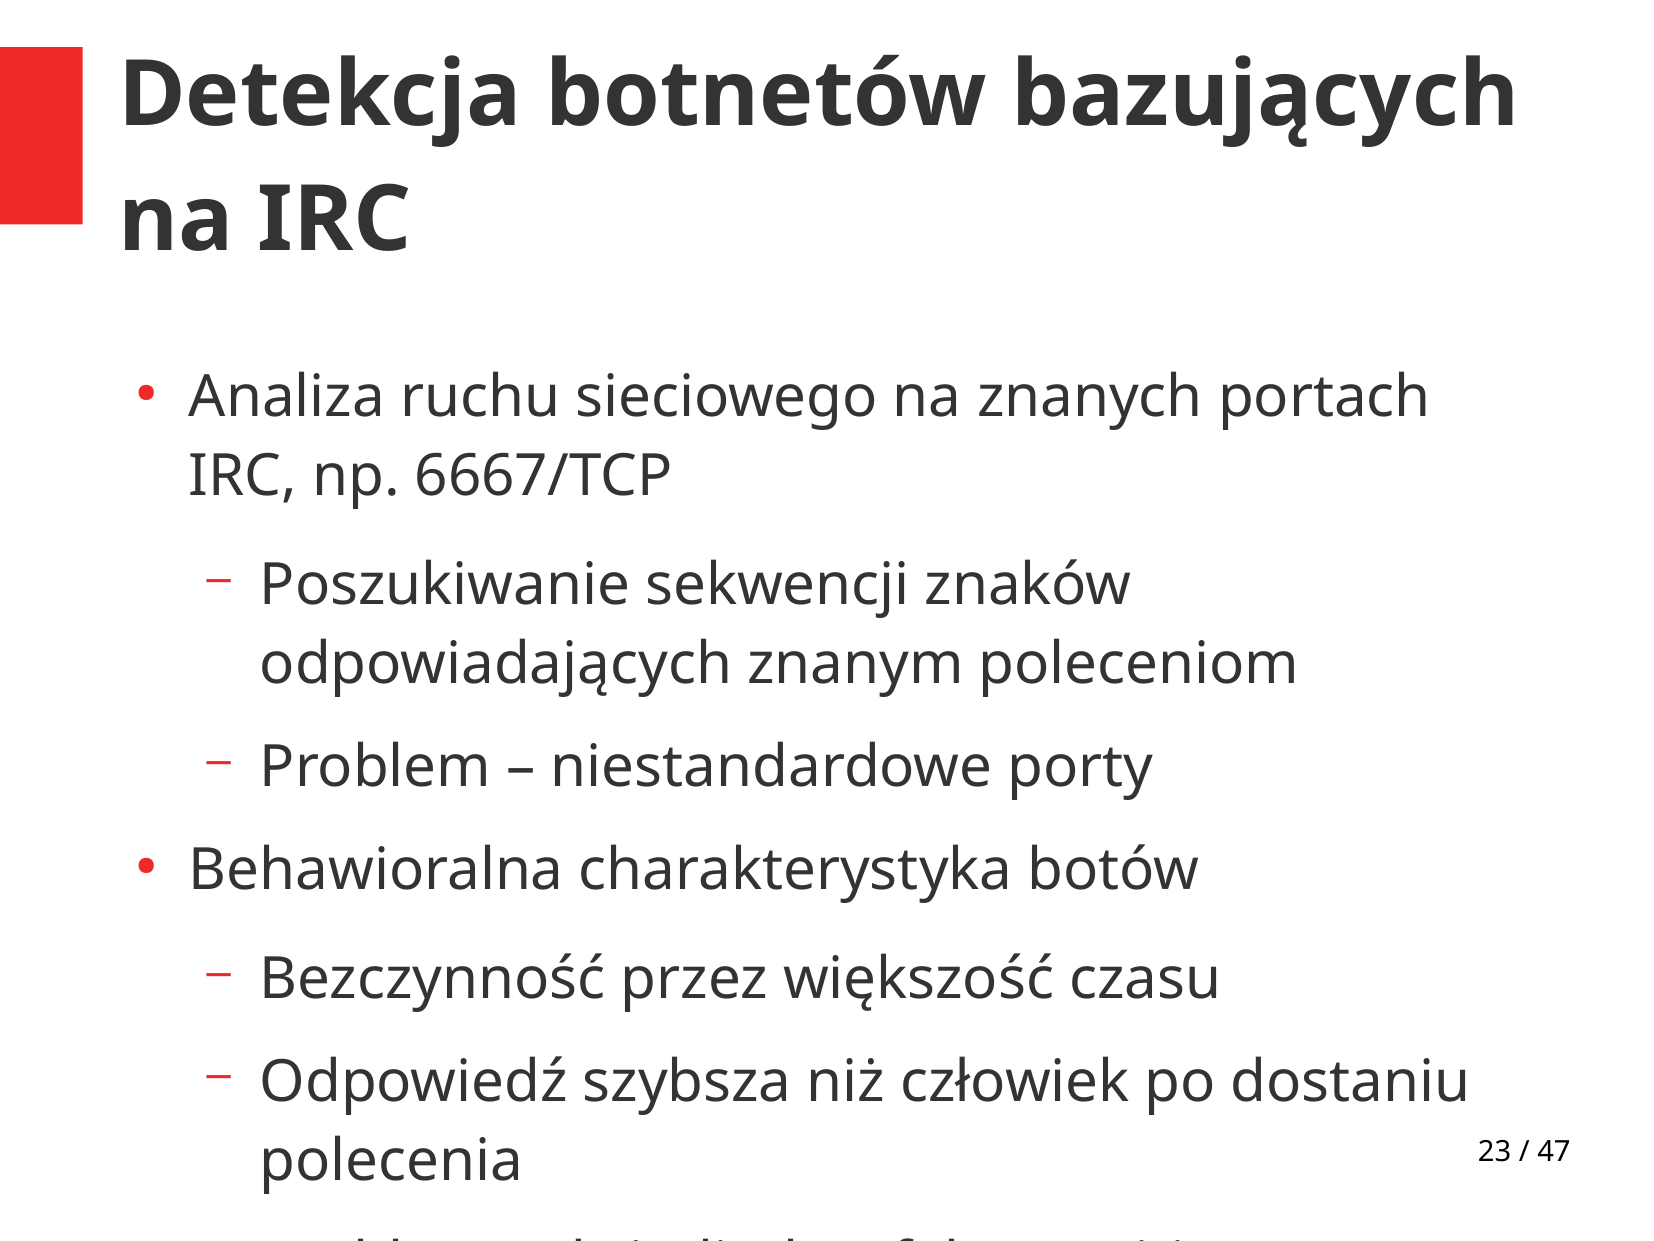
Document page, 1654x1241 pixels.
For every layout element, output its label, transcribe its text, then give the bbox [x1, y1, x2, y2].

list Analiza ruchu sieciowego na znanych portach IRC, np. 6667/TCP Poszukiwanie sekwencji znaków odpowiadających znanym poleceniom Problem – niestandardowe porty Behawioralna charakterystyka botów Bezczynność przez większość czasu Odpowiedź szybsza niż człowiek po dostaniu polecenia Problem – duża liczba „false positives” [118, 354, 1536, 1074]
title Detekcja botnetów bazujących na IRC [118, 45, 1571, 260]
